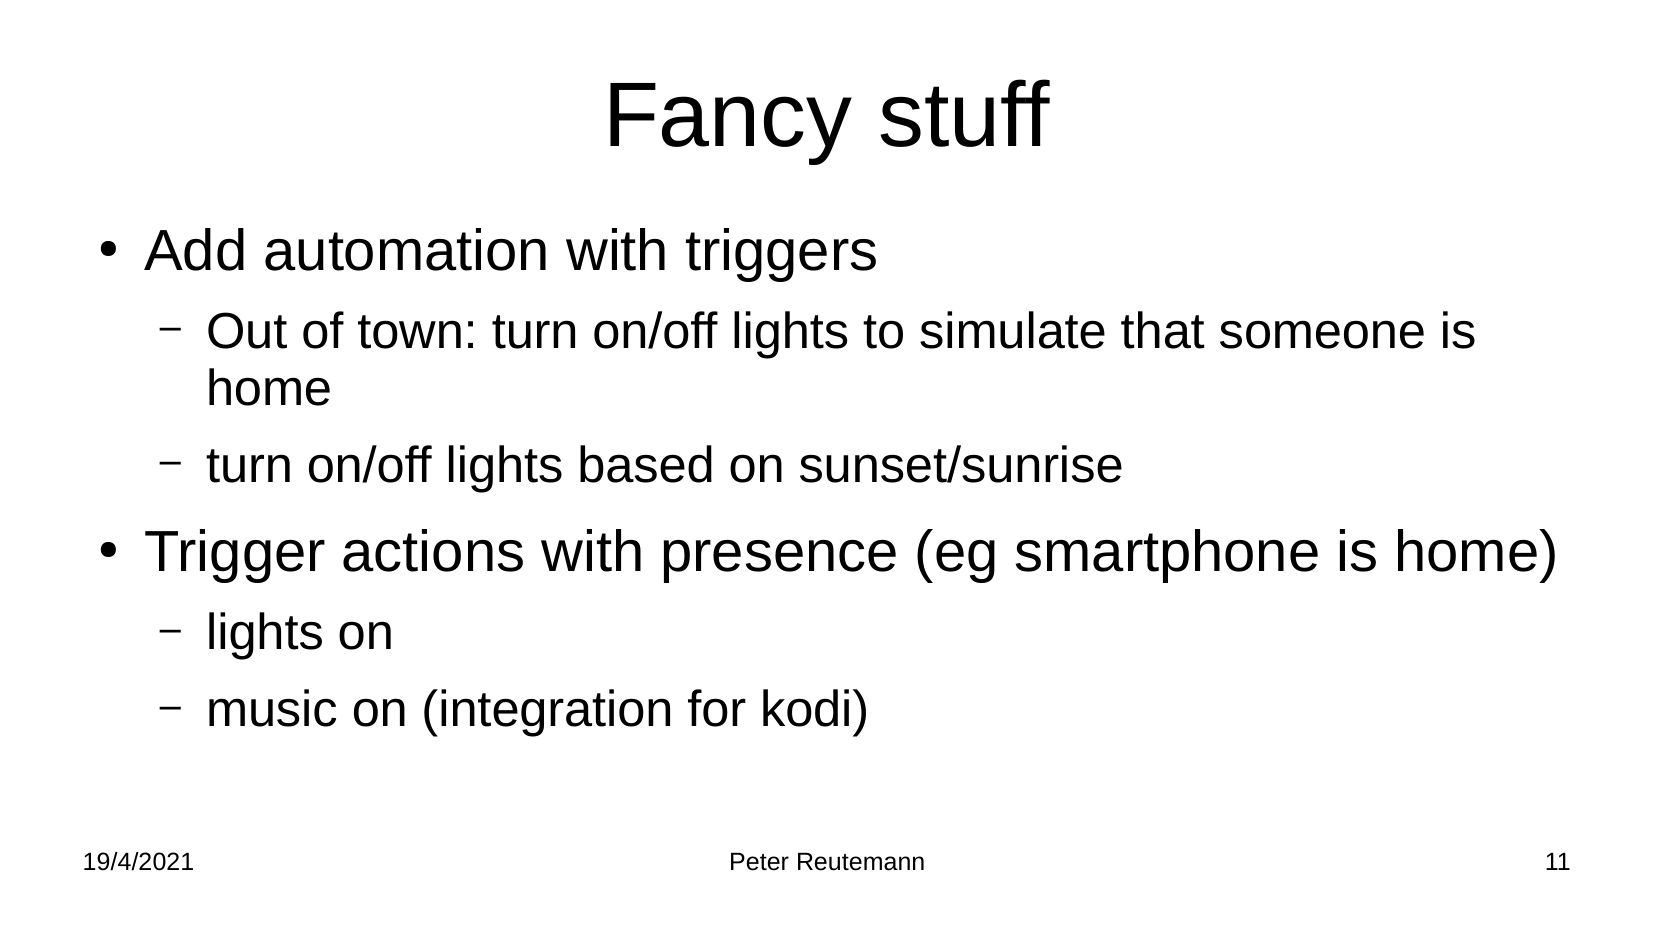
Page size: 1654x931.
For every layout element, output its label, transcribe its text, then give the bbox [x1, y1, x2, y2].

title Fancy stuff [82, 37, 1571, 193]
list Add automation with triggers Out of town: turn on/off lights to simulate that someone is home turn on/off lights based on sunset/sunrise Trigger actions with presence (eg smartphone is home) lights on music on (integration for kodi) [82, 217, 1571, 758]
